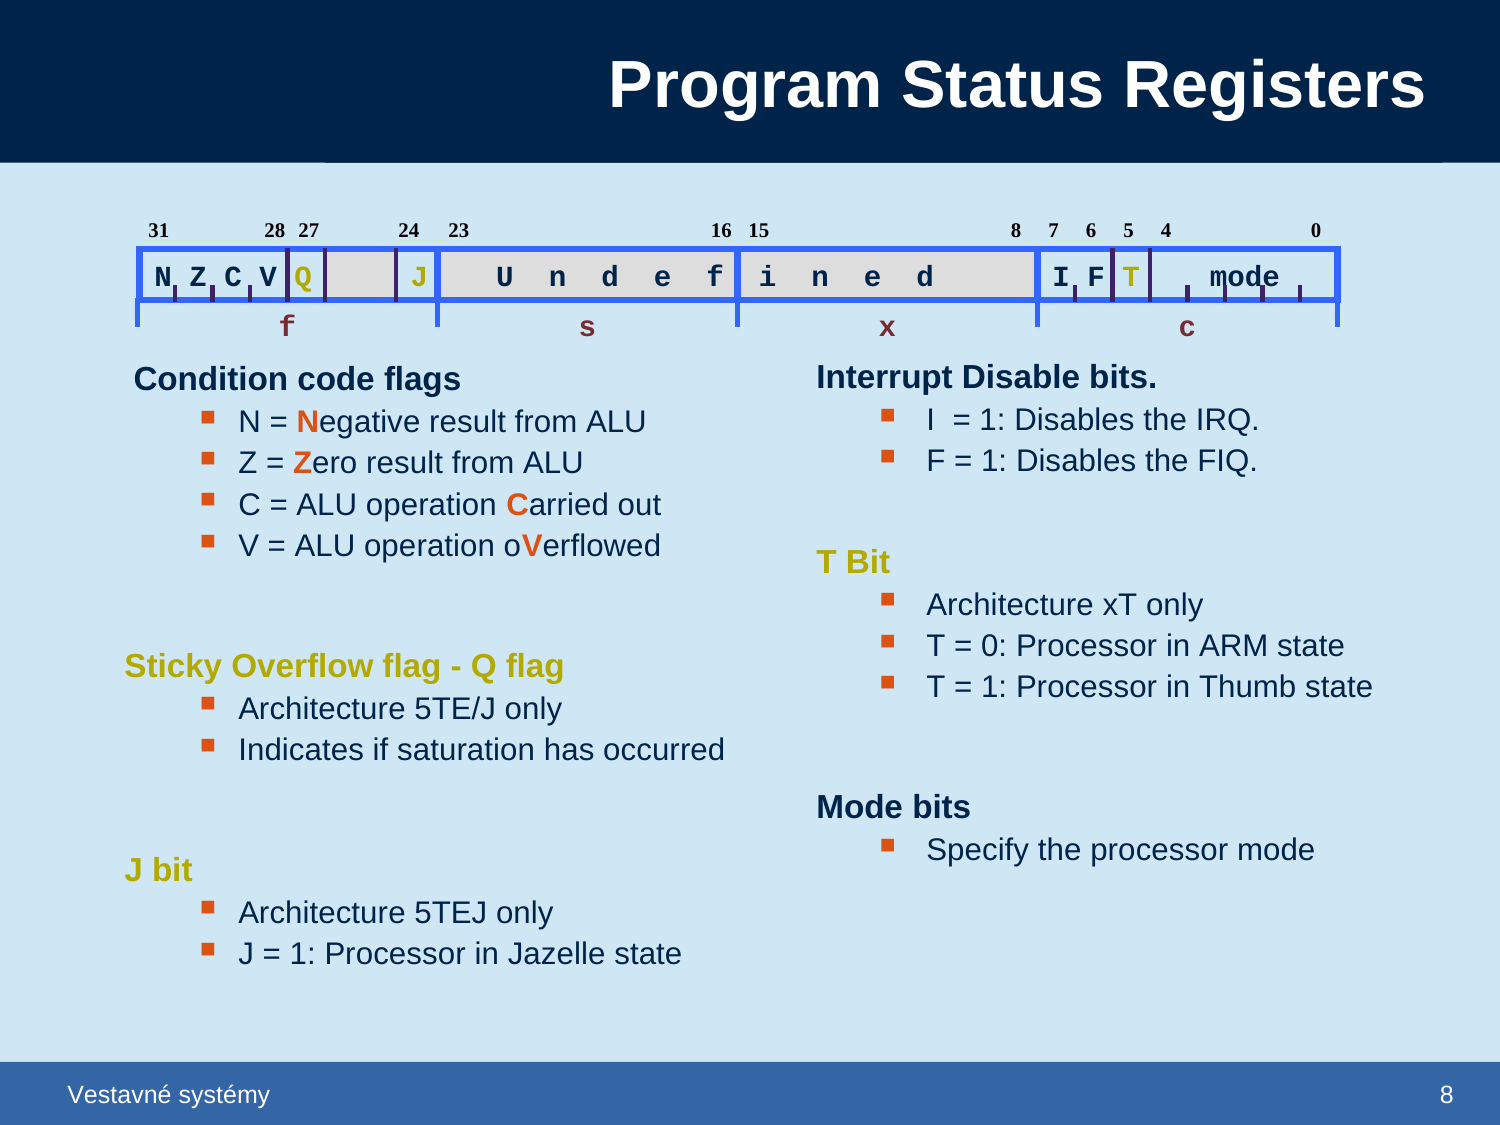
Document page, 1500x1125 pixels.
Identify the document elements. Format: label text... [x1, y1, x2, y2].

list Condition code flags N = Negative result from ALU Z = Zero result from ALU C = ALU operation Carried out V = ALU operation oVerflowed Sticky Overflow flag - Q flag Architecture 5TE/J only Indicates if saturation has occurred J bit Architecture 5TEJ only J = 1: Processor in Jazelle state [59, 349, 780, 1062]
text_box 16 [699, 212, 737, 246]
text_box 5 [1112, 212, 1145, 247]
text_box 31 [137, 212, 181, 247]
text_box c [1037, 299, 1338, 351]
text_box 23 [437, 212, 481, 246]
text_box N Z C V Q [139, 249, 285, 299]
text_box 27 [300, 212, 331, 247]
text_box I F T mode [1152, 249, 1338, 299]
text_box 7 [1037, 212, 1070, 247]
list Interrupt Disable bits. I = 1: Disables the IRQ. F = 1: Disables the FIQ. T Bit Architecture xT only T = 0: Processor in ARM state T = 1: Processor in Thumb state Mode bits Specify the processor mode [745, 347, 1434, 949]
text_box 28 [249, 212, 300, 247]
title Program Status Registers [324, 0, 1443, 163]
text_box I F T mode [1115, 249, 1148, 299]
text_box N Z C V Q [327, 249, 387, 299]
text_box U n d e f i n e d [438, 249, 1026, 301]
text_box s [437, 301, 737, 351]
text_box U n d e f i n e d [387, 249, 394, 301]
text_box J [395, 249, 438, 301]
text_box f [137, 299, 437, 351]
text_box x [737, 299, 1037, 351]
text_box 6 [1074, 212, 1108, 247]
text_box 24 [387, 212, 431, 247]
text_box [1026, 252, 1034, 297]
text_box 15 [737, 212, 781, 246]
text_box 4 [1149, 212, 1183, 247]
text_box 0 [1299, 212, 1333, 247]
text_box 8 [999, 212, 1033, 246]
text_box I F T mode [1041, 249, 1110, 299]
text_box N Z C V Q [290, 249, 323, 299]
